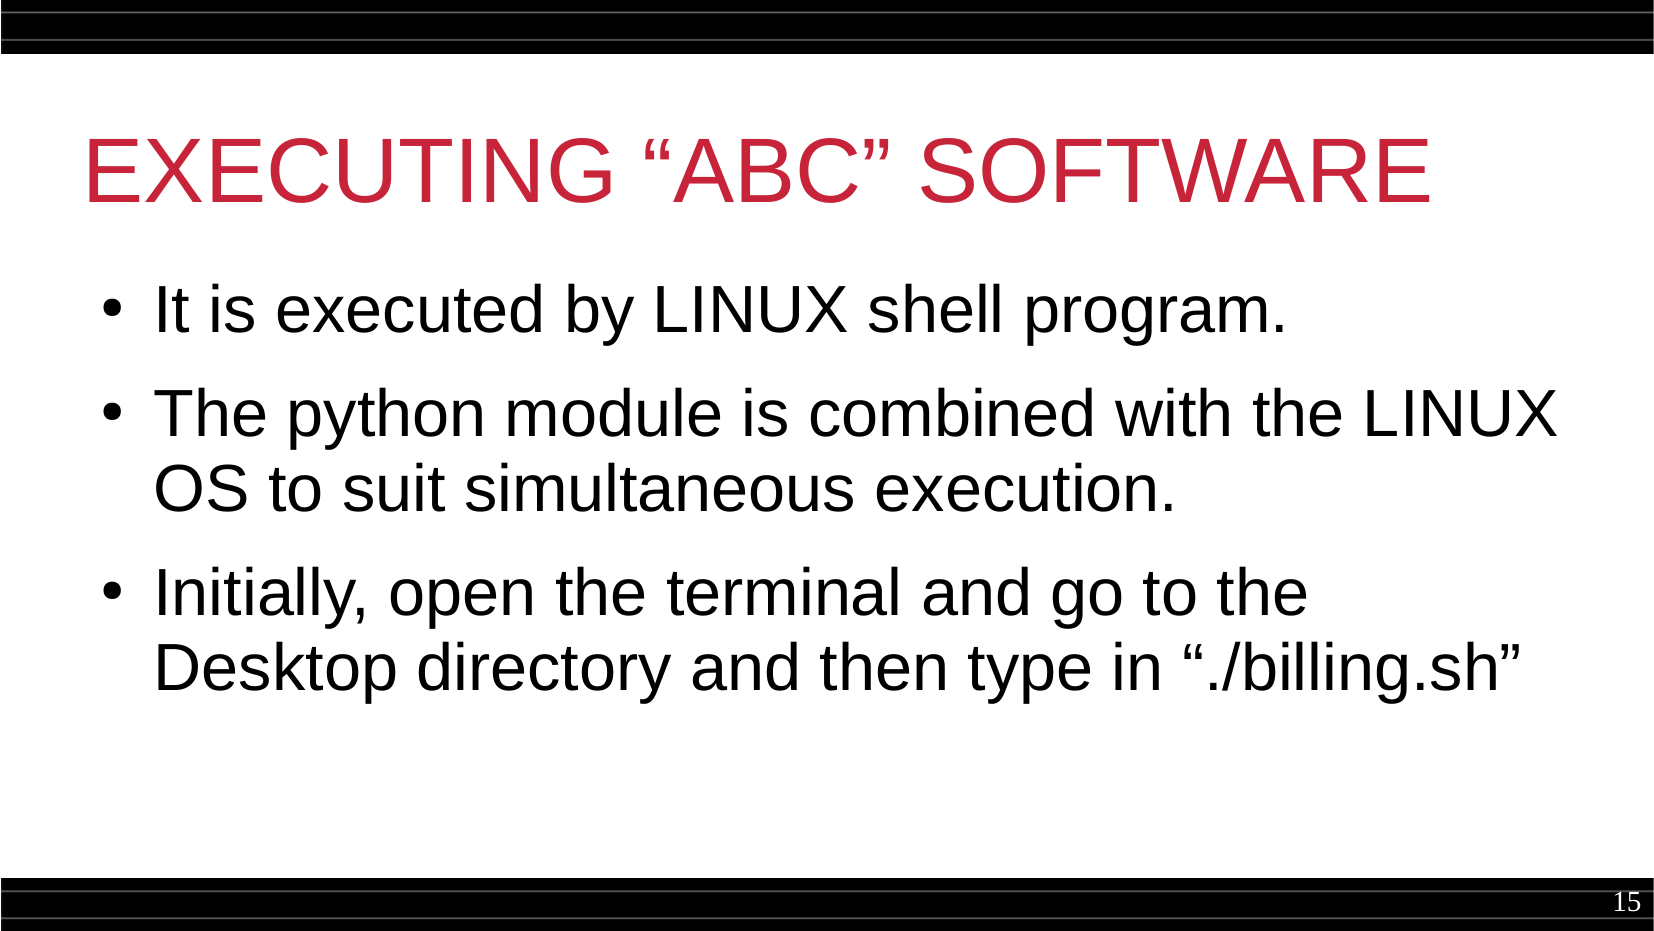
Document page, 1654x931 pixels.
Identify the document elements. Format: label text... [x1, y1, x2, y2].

title EXECUTING “ABC” SOFTWARE [82, 92, 1571, 249]
picture [1, 0, 1654, 54]
list It is executed by LINUX shell program. The python module is combined with the LINUX OS to suit simultaneous execution. Initially, open the terminal and go to the Desktop directory and then type in “./billing.sh” [82, 271, 1571, 758]
picture [1, 878, 1654, 931]
